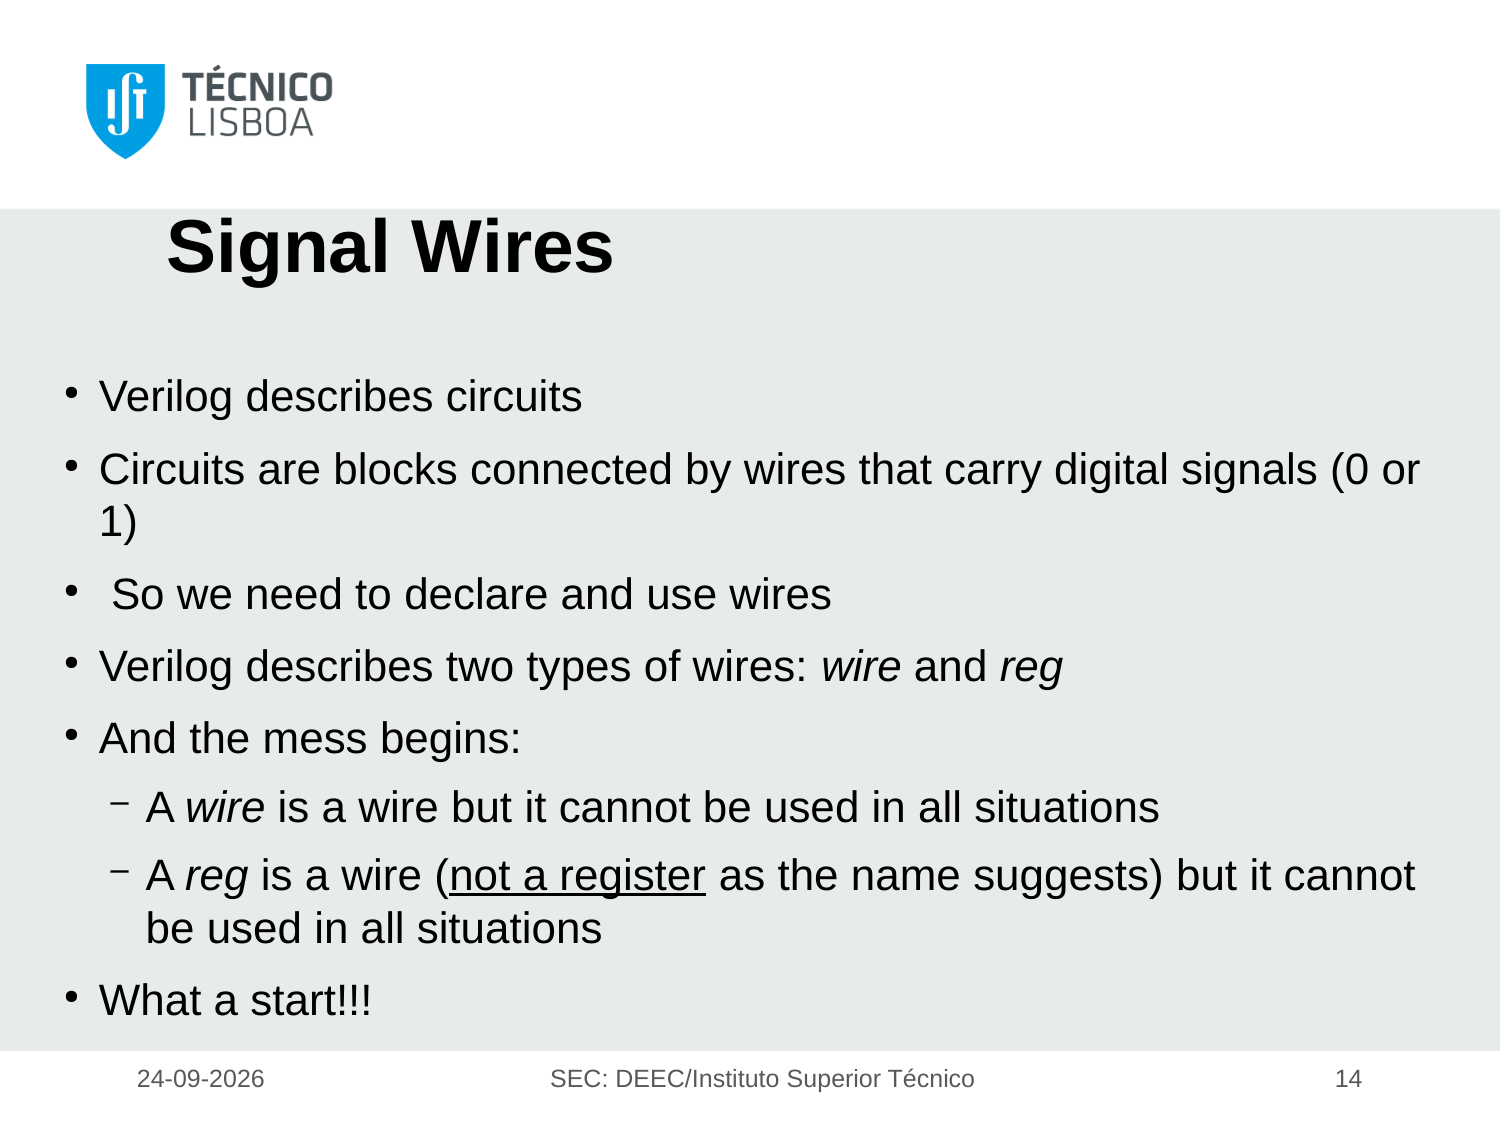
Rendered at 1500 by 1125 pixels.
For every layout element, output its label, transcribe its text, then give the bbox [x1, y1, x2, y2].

title Signal Wires [151, 171, 1408, 314]
picture [0, 0, 1500, 1125]
list Verilog describes circuits Circuits are blocks connected by wires that carry digital signals (0 or 1) So we need to declare and use wires Verilog describes two types of wires: wire and reg And the mess begins: A wire is a wire but it cannot be used in all situations A reg is a wire (not a register as the name suggests) but it cannot be used in all situations What a start!!! [52, 367, 1465, 1030]
